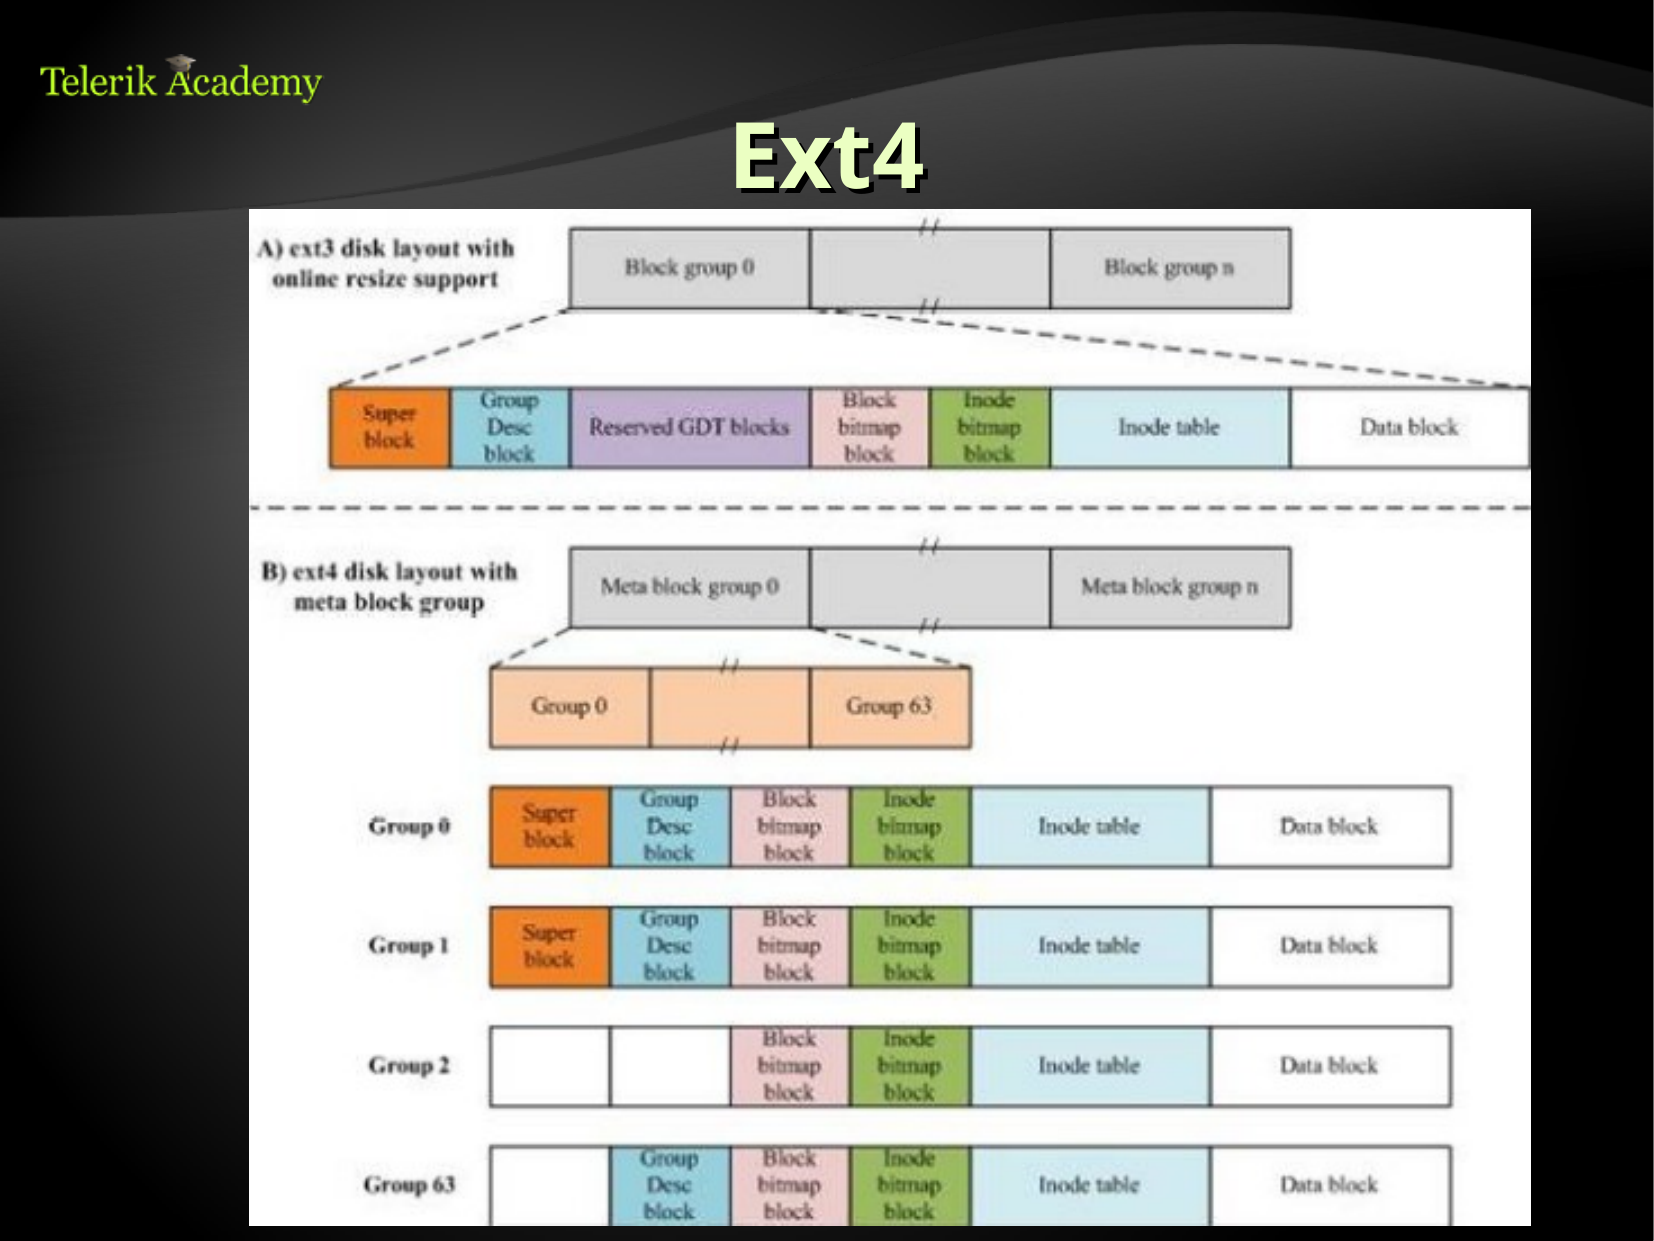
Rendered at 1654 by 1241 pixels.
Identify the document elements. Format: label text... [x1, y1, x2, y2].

title Ext4 [82, 49, 1571, 257]
picture [0, 0, 1654, 1241]
